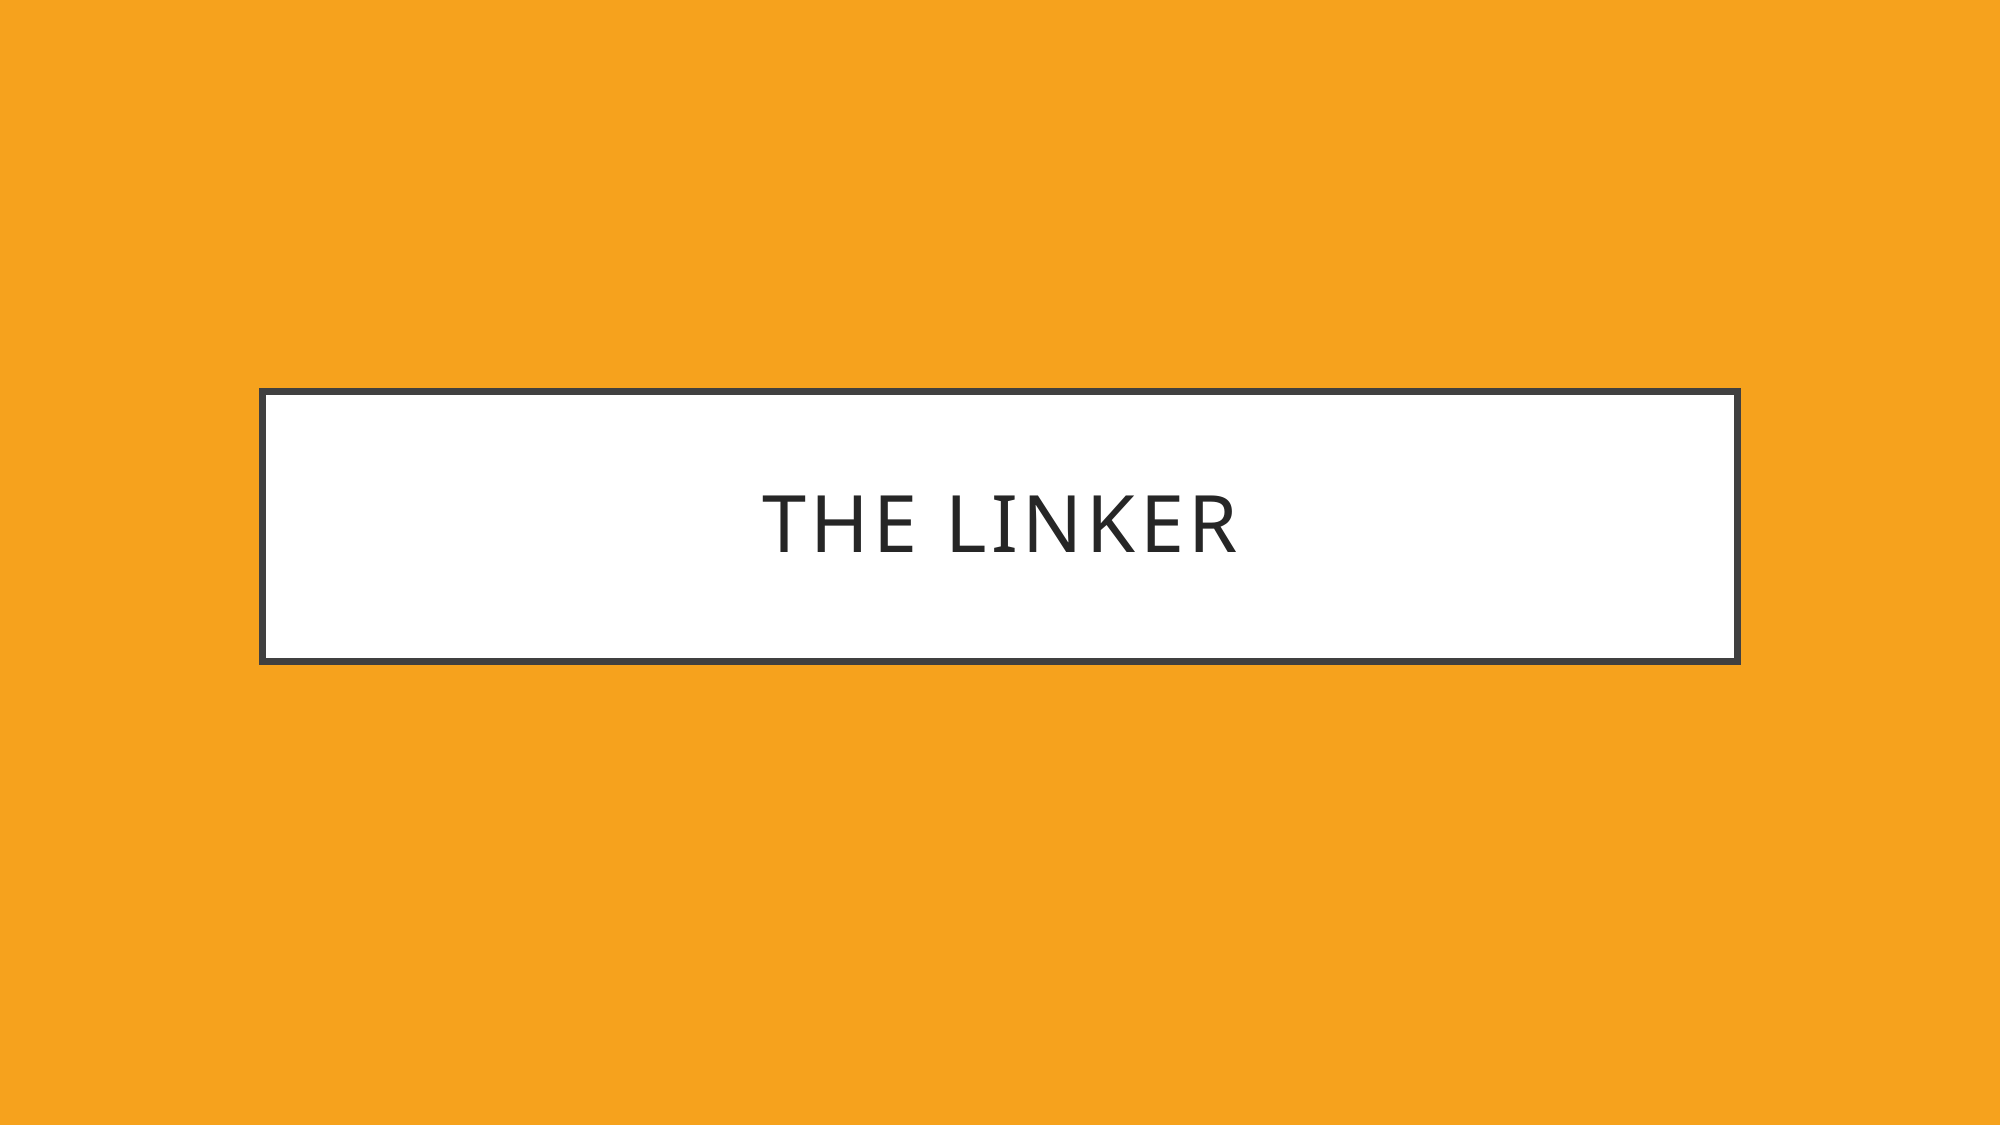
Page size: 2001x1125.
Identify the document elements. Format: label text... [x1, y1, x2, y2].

title The linker [262, 391, 1738, 662]
